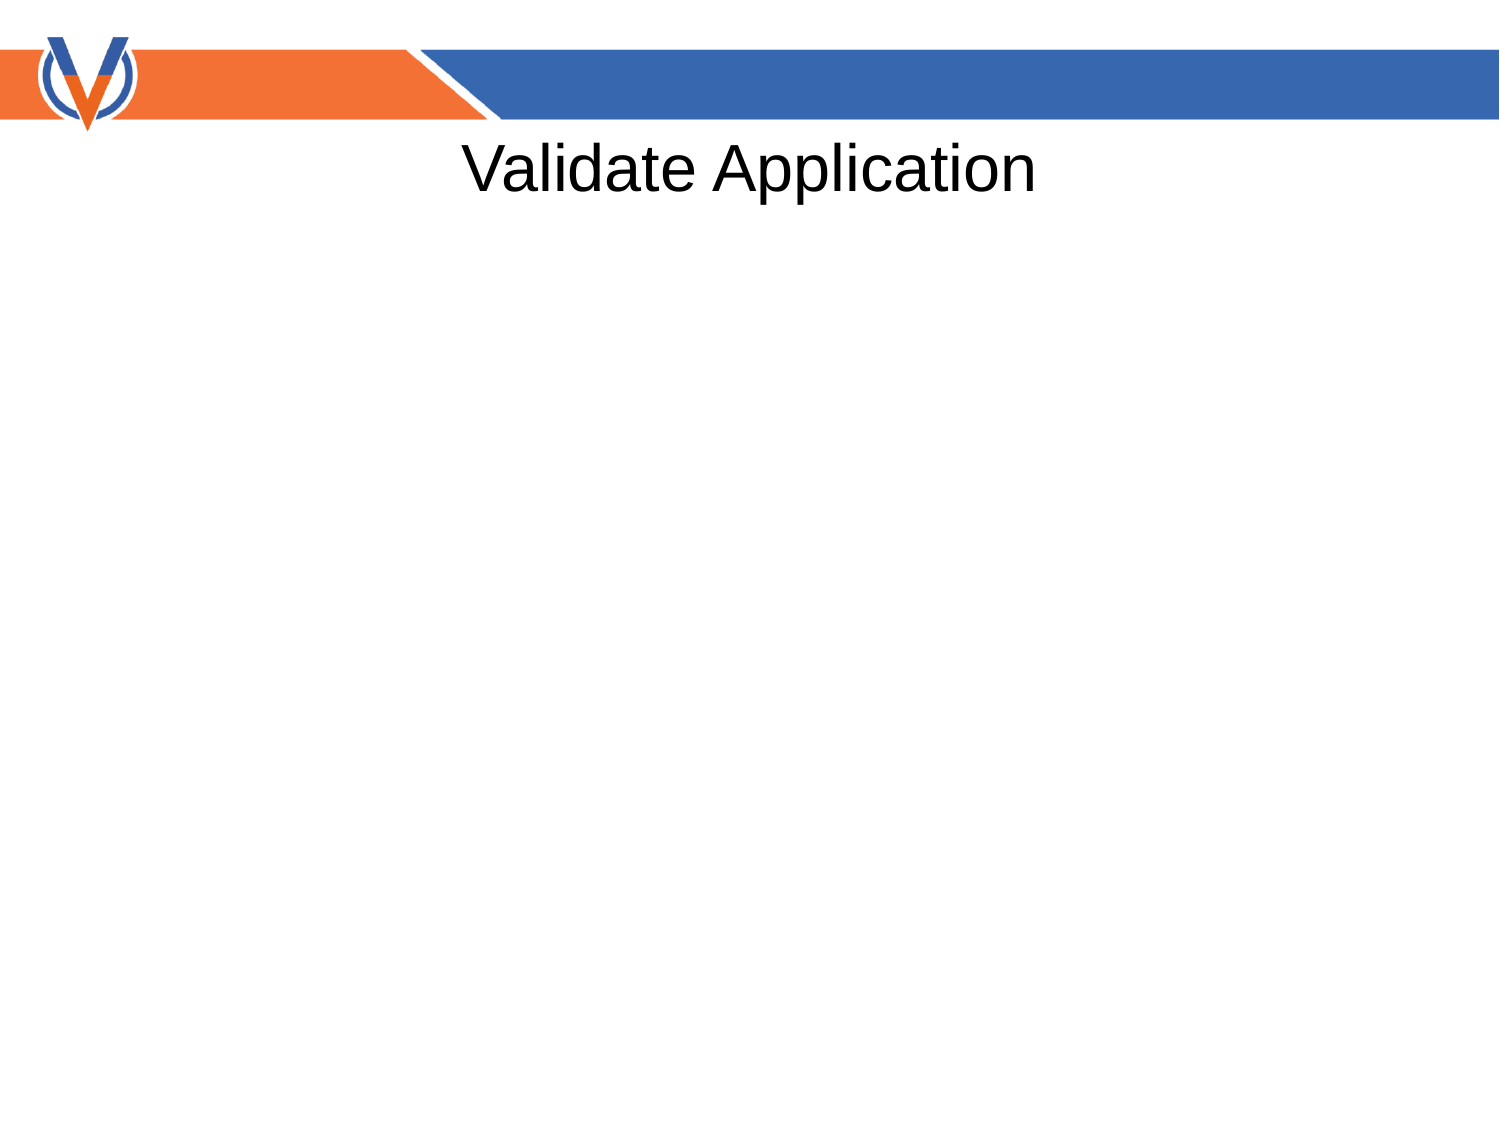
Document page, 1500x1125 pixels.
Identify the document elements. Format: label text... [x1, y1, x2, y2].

title Validate Application [75, 74, 1425, 262]
picture [0, 37, 1499, 132]
